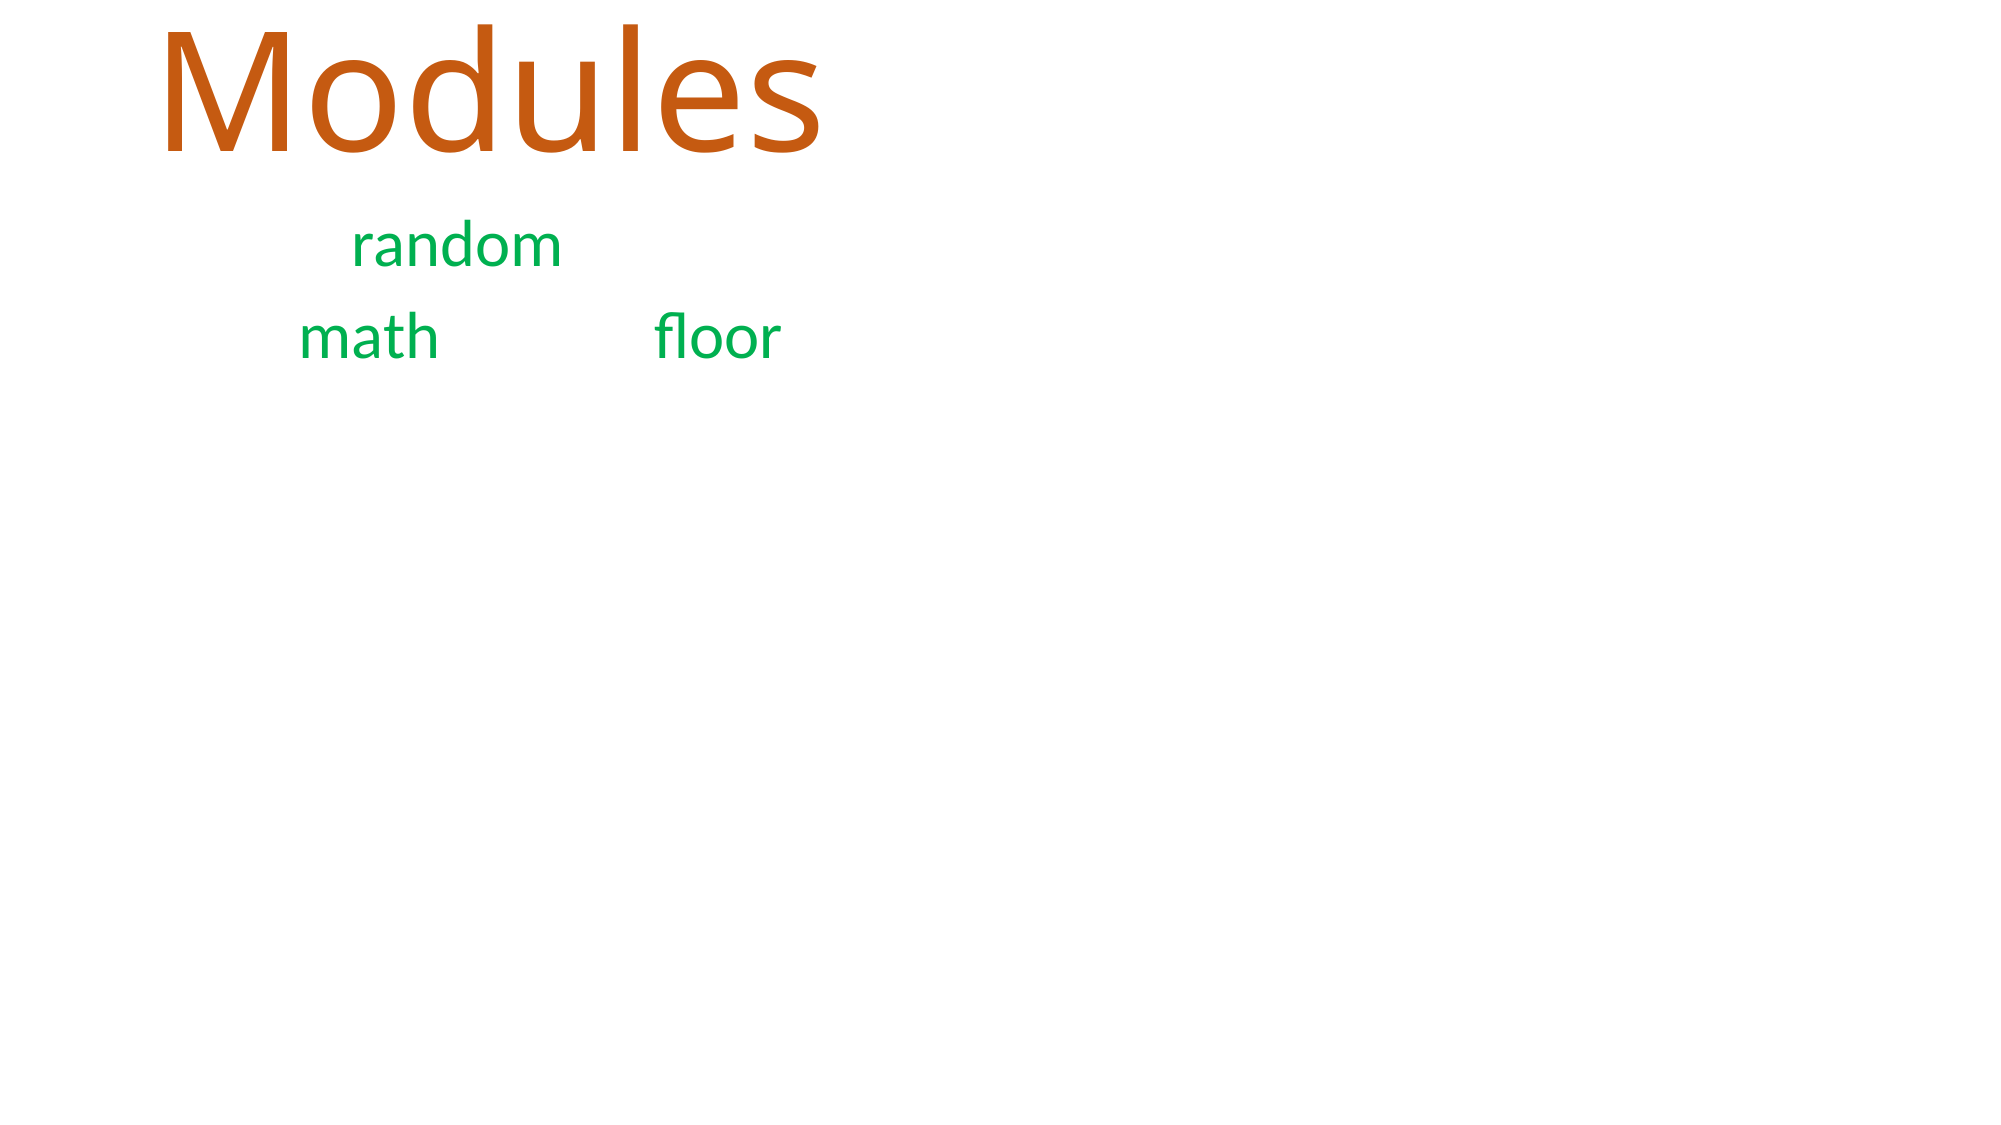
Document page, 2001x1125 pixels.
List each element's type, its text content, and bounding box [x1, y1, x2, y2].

list Modules import random from math import floor [137, 0, 1863, 1014]
